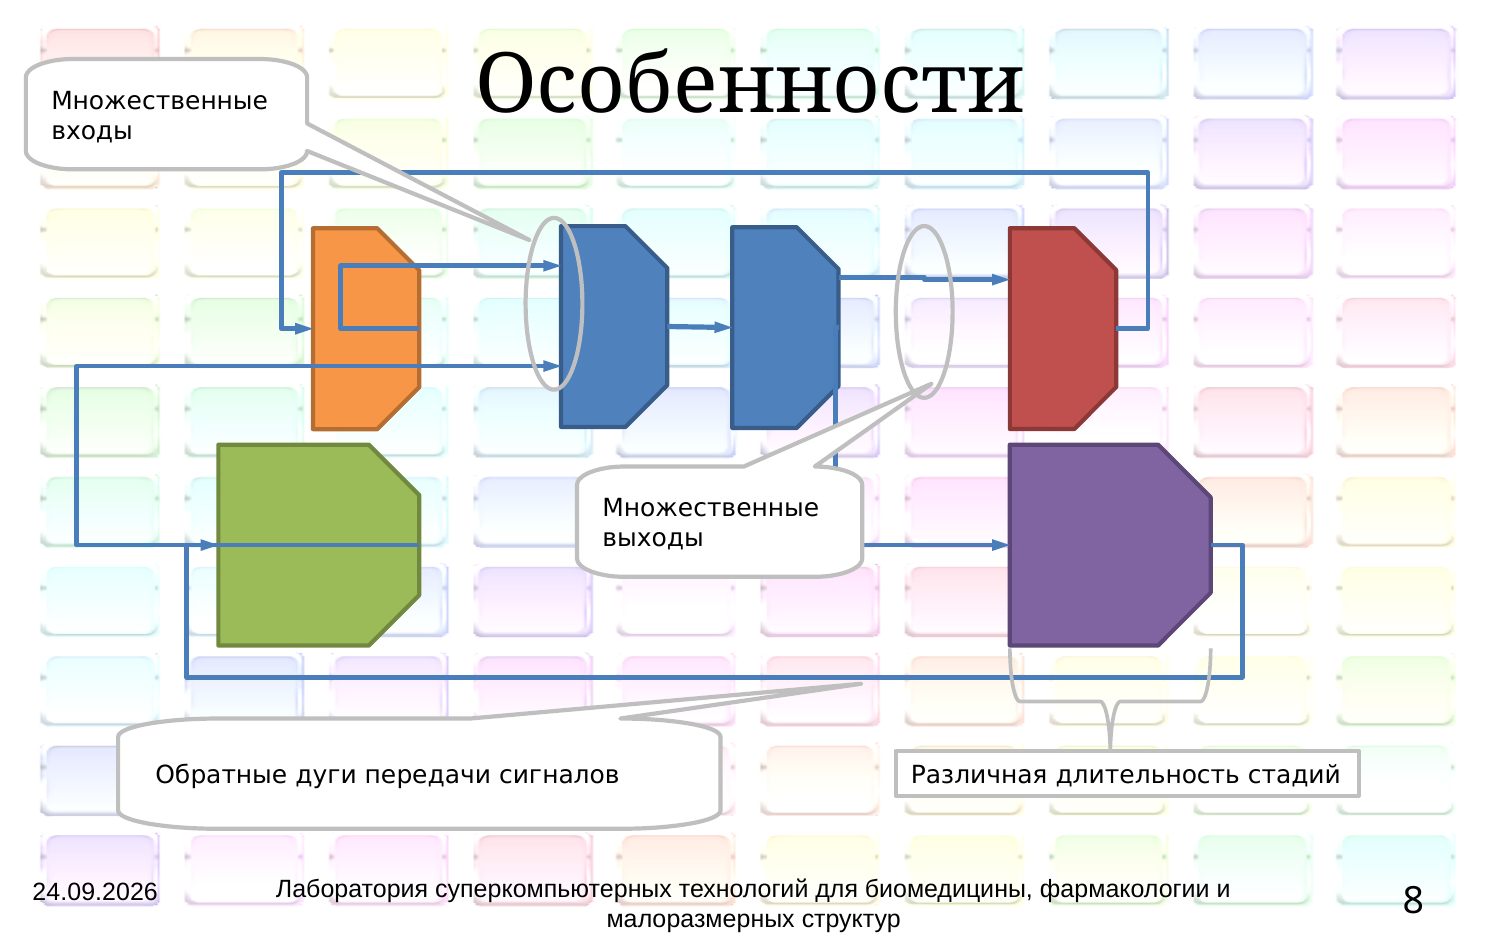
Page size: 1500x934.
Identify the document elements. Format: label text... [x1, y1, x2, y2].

text_box [732, 227, 839, 429]
text_box [312, 228, 420, 364]
text_box [312, 368, 420, 430]
text_box [218, 547, 420, 646]
text_box Множественные входы [25, 59, 530, 241]
text_box 18.11.2012 [17, 868, 184, 918]
picture [0, 0, 1500, 933]
text_box Множественные выходы [577, 383, 932, 577]
text_box [218, 444, 420, 546]
text_box [561, 226, 668, 427]
text_box <number> [1387, 868, 1473, 918]
text_box [1009, 444, 1211, 646]
title Особенности [75, 22, 1426, 138]
text_box [342, 268, 420, 330]
text_box Различная длительность стадий [895, 750, 1359, 796]
text_box [561, 226, 580, 383]
text_box Лаборатория суперкомпьютерных технологий для биомедицины, фармакологии и малоразмерных структур [171, 864, 1338, 915]
text_box [1009, 228, 1117, 430]
text_box Обратные дуги передачи сигналов [118, 683, 861, 829]
